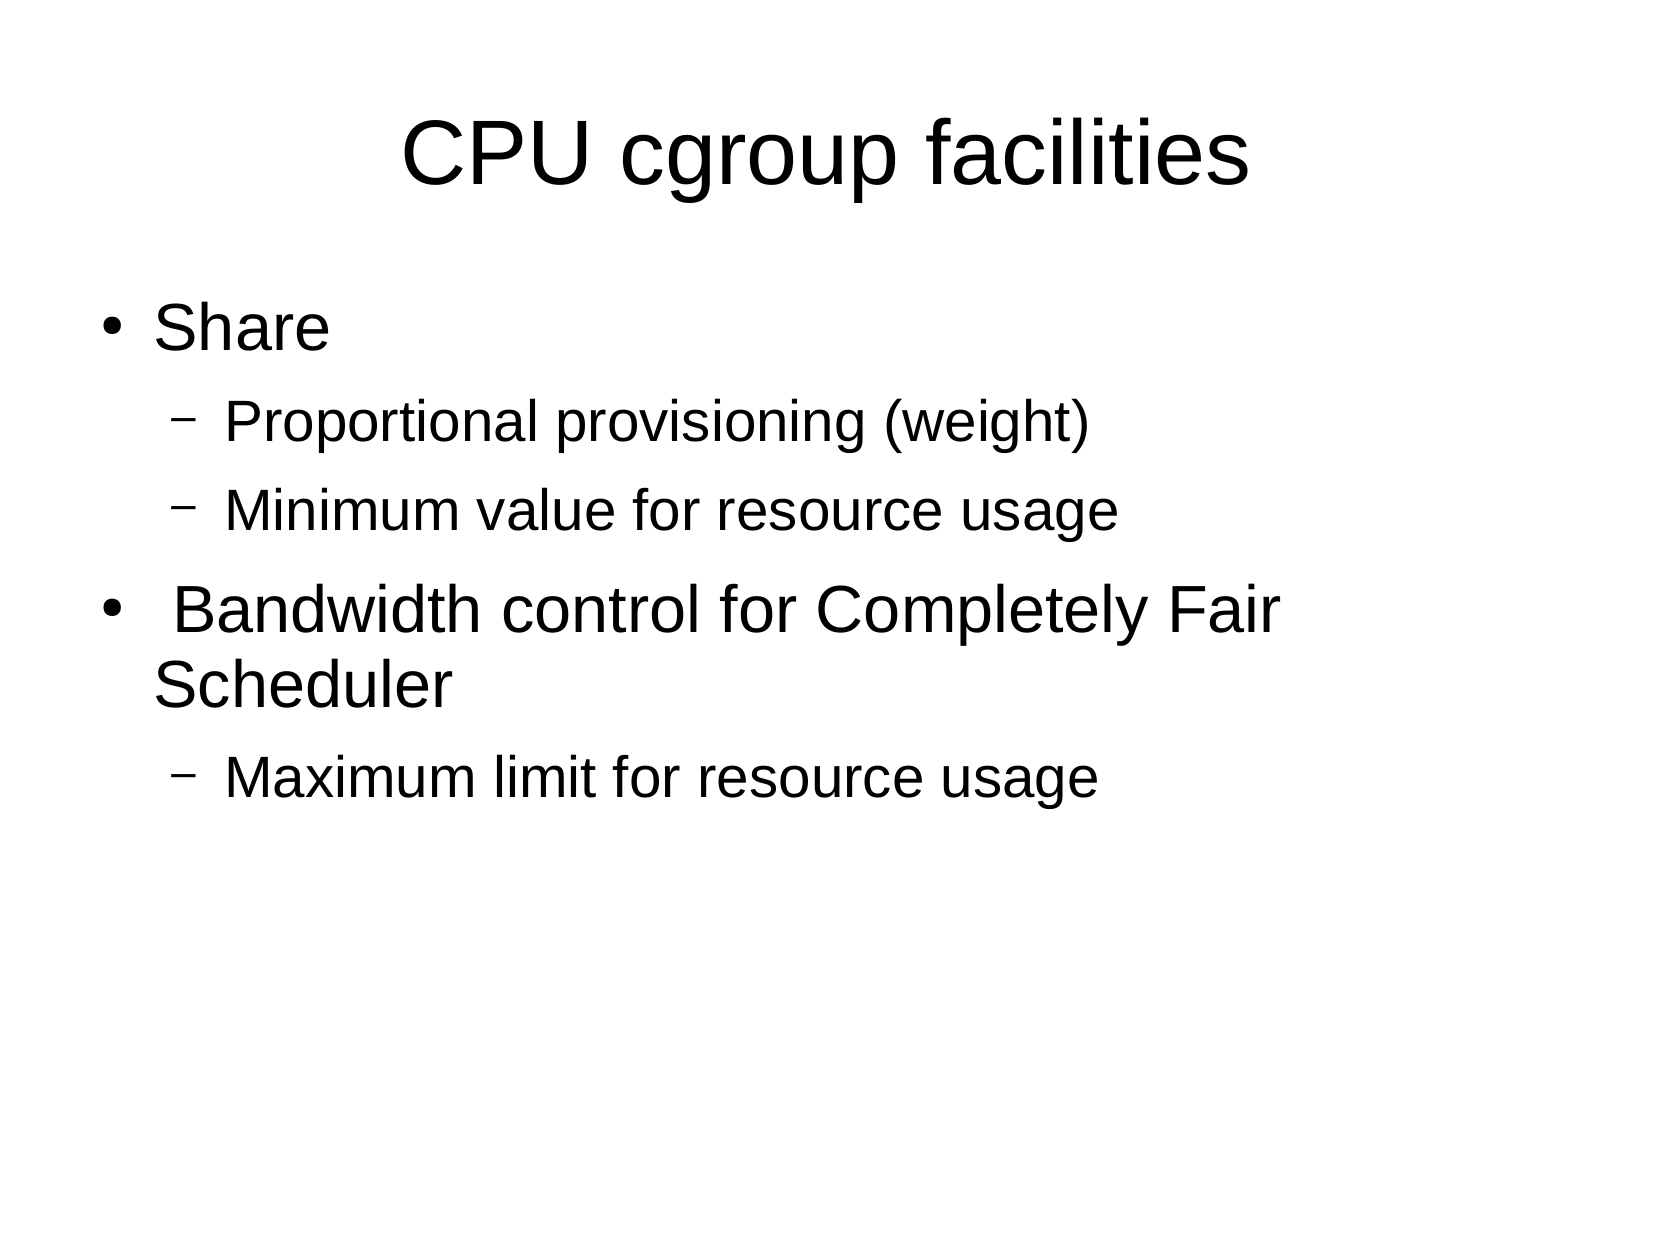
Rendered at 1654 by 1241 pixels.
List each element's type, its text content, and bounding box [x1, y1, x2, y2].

list Share Proportional provisioning (weight) Minimum value for resource usage Bandwidth control for Completely Fair Scheduler Maximum limit for resource usage [82, 290, 1571, 1010]
title CPU cgroup facilities [82, 49, 1571, 257]
